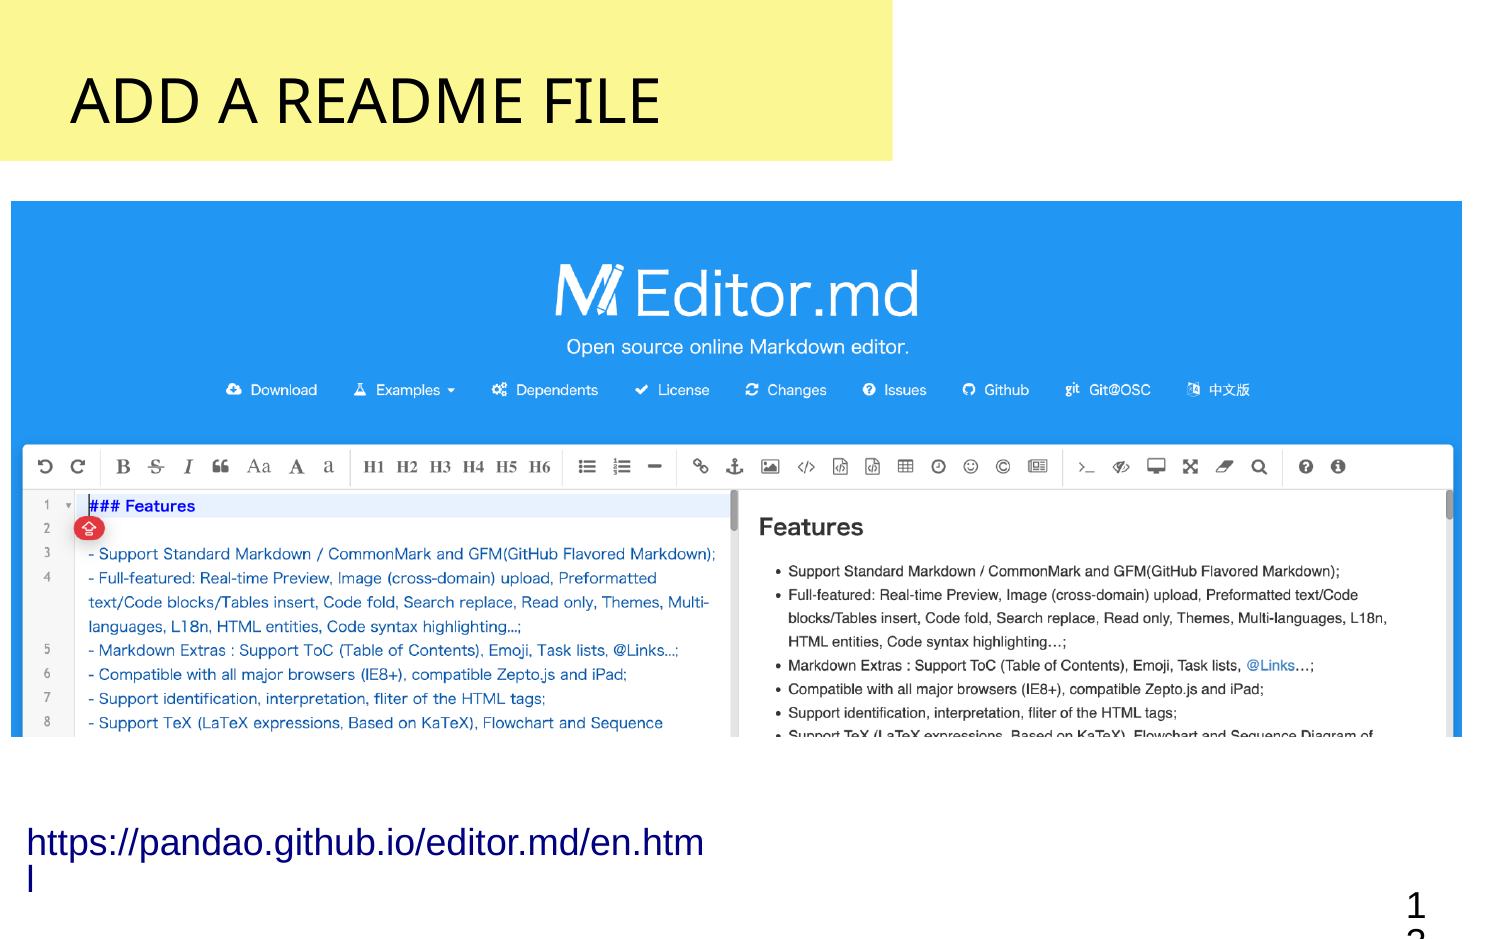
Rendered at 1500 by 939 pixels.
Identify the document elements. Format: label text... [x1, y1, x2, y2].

picture [11, 201, 1462, 737]
text_box [0, 0, 893, 161]
text_box ADD A README FILE [68, 59, 820, 201]
text_box <number> [1405, 880, 1434, 939]
text_box https://pandao.github.io/editor.md/en.html [11, 802, 722, 878]
